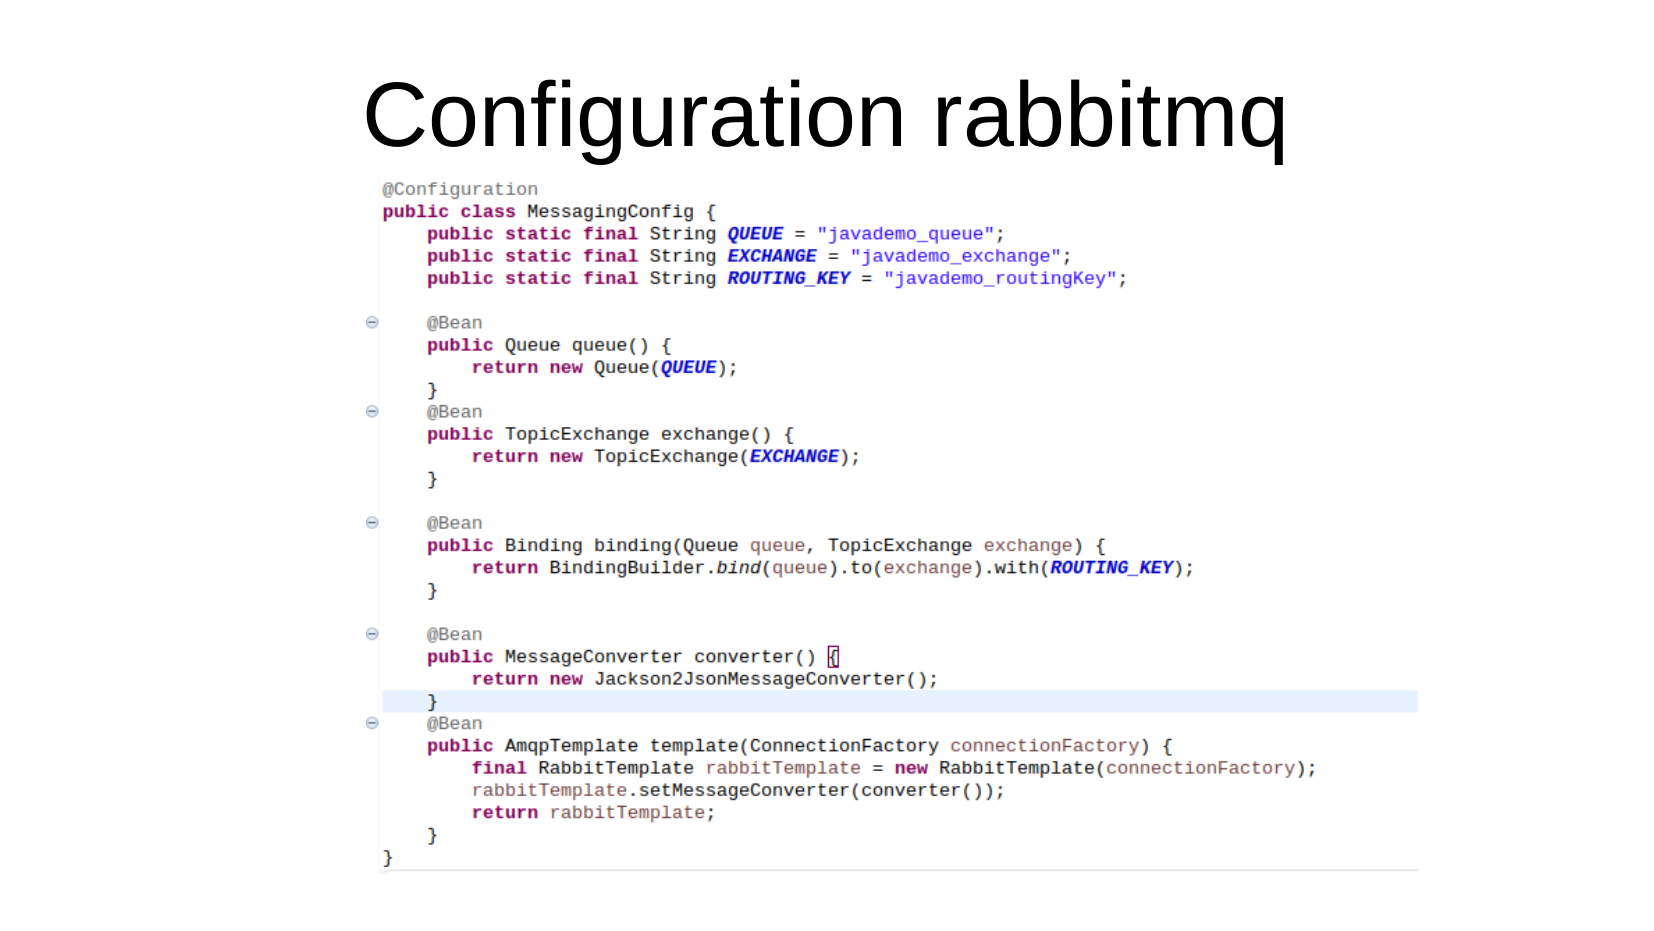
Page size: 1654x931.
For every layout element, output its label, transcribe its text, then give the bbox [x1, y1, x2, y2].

picture [366, 177, 1418, 874]
title Configuration rabbitmq [82, 37, 1571, 193]
